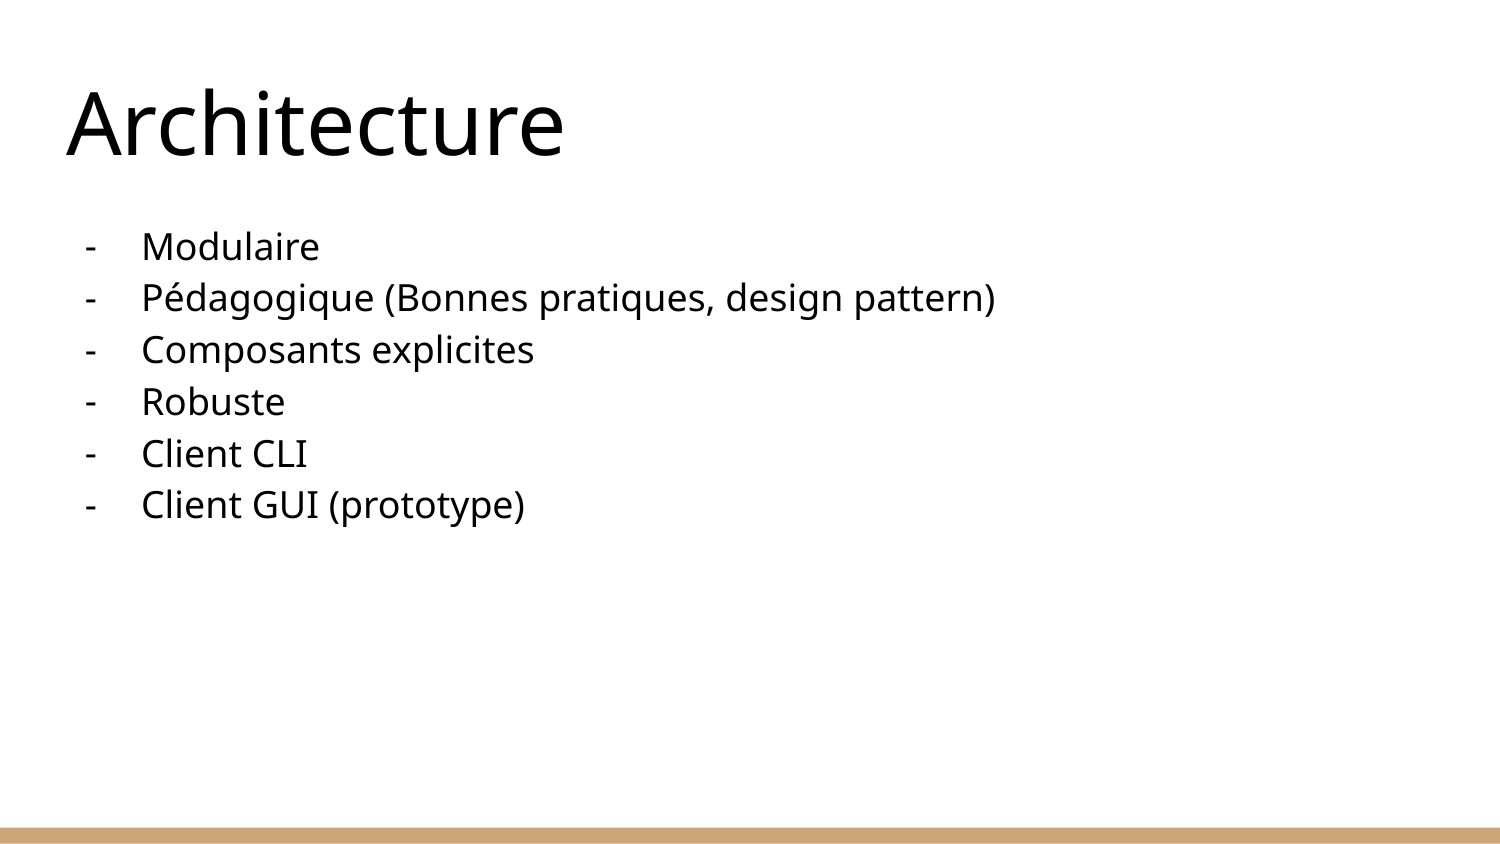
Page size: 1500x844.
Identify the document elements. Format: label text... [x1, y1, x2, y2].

list Modulaire Pédagogique (Bonnes pratiques, design pattern) Composants explicites Robuste Client CLI Client GUI (prototype) [51, 200, 1449, 752]
title Architecture [51, 51, 1449, 189]
